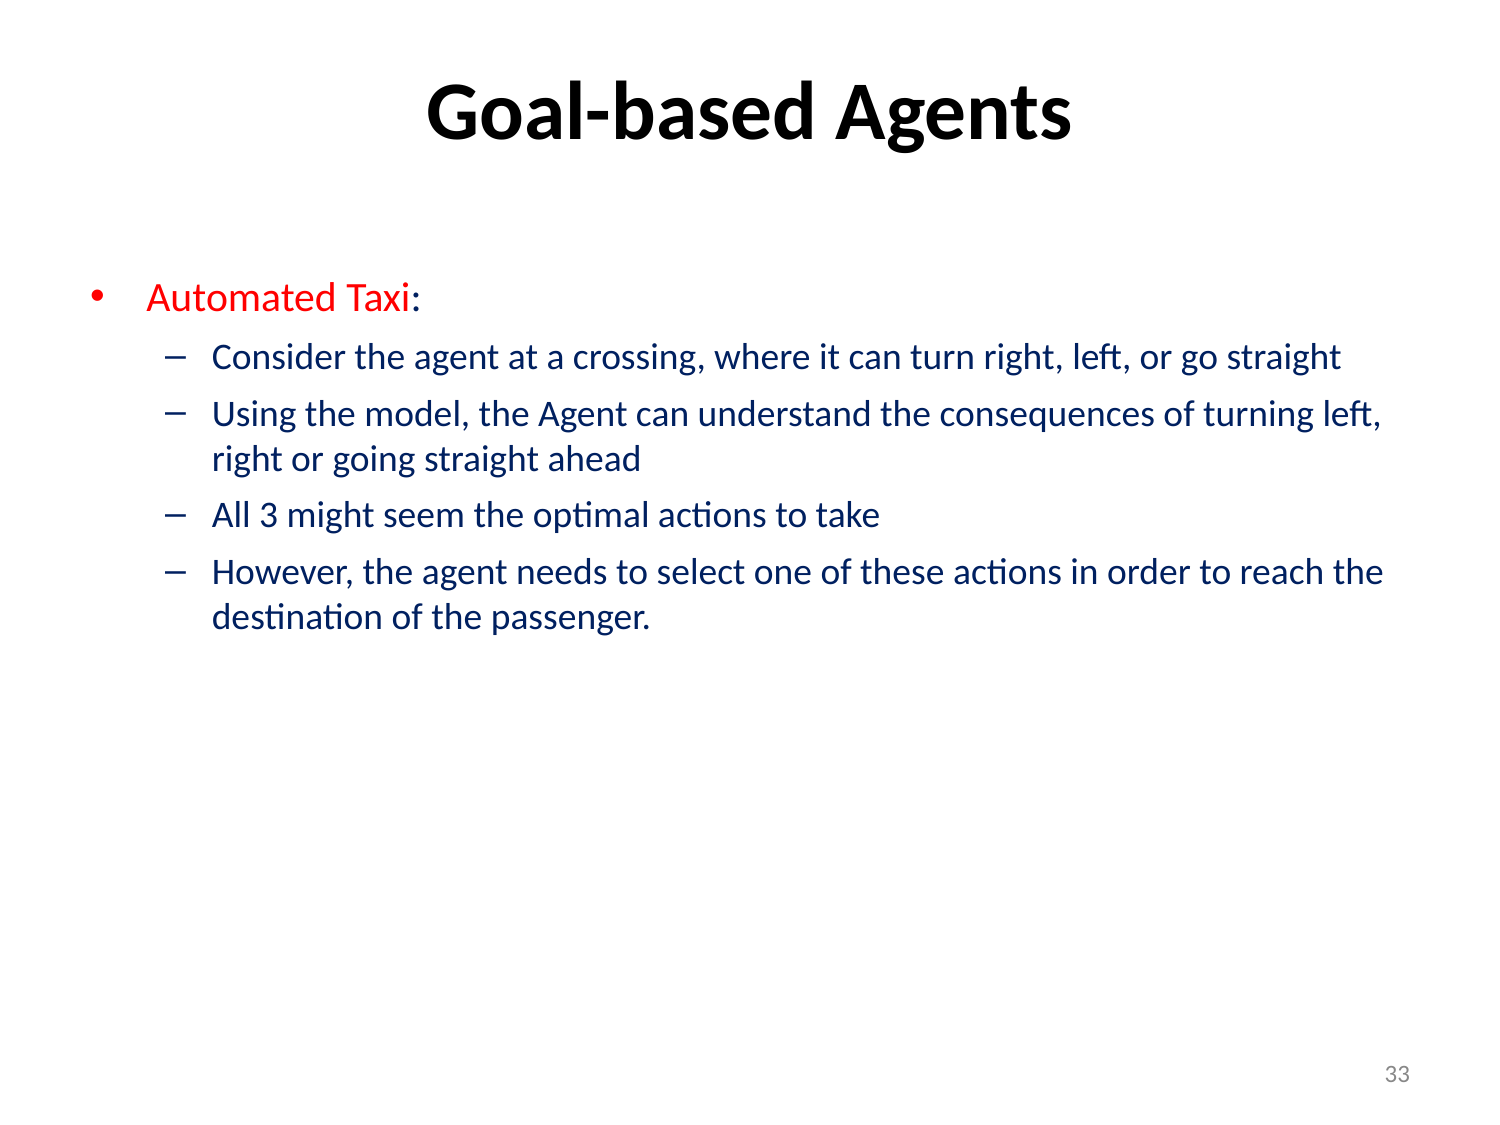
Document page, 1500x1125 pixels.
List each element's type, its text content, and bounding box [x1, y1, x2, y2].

list Automated Taxi: Consider the agent at a crossing, where it can turn right, left, or go straight Using the model, the Agent can understand the consequences of turning left, right or going straight ahead All 3 might seem the optimal actions to take However, the agent needs to select one of these actions in order to reach the destination of the passenger. [75, 262, 1425, 1050]
slide_number <number> [1074, 1042, 1425, 1103]
title Goal-based Agents [12, 12, 1488, 200]
